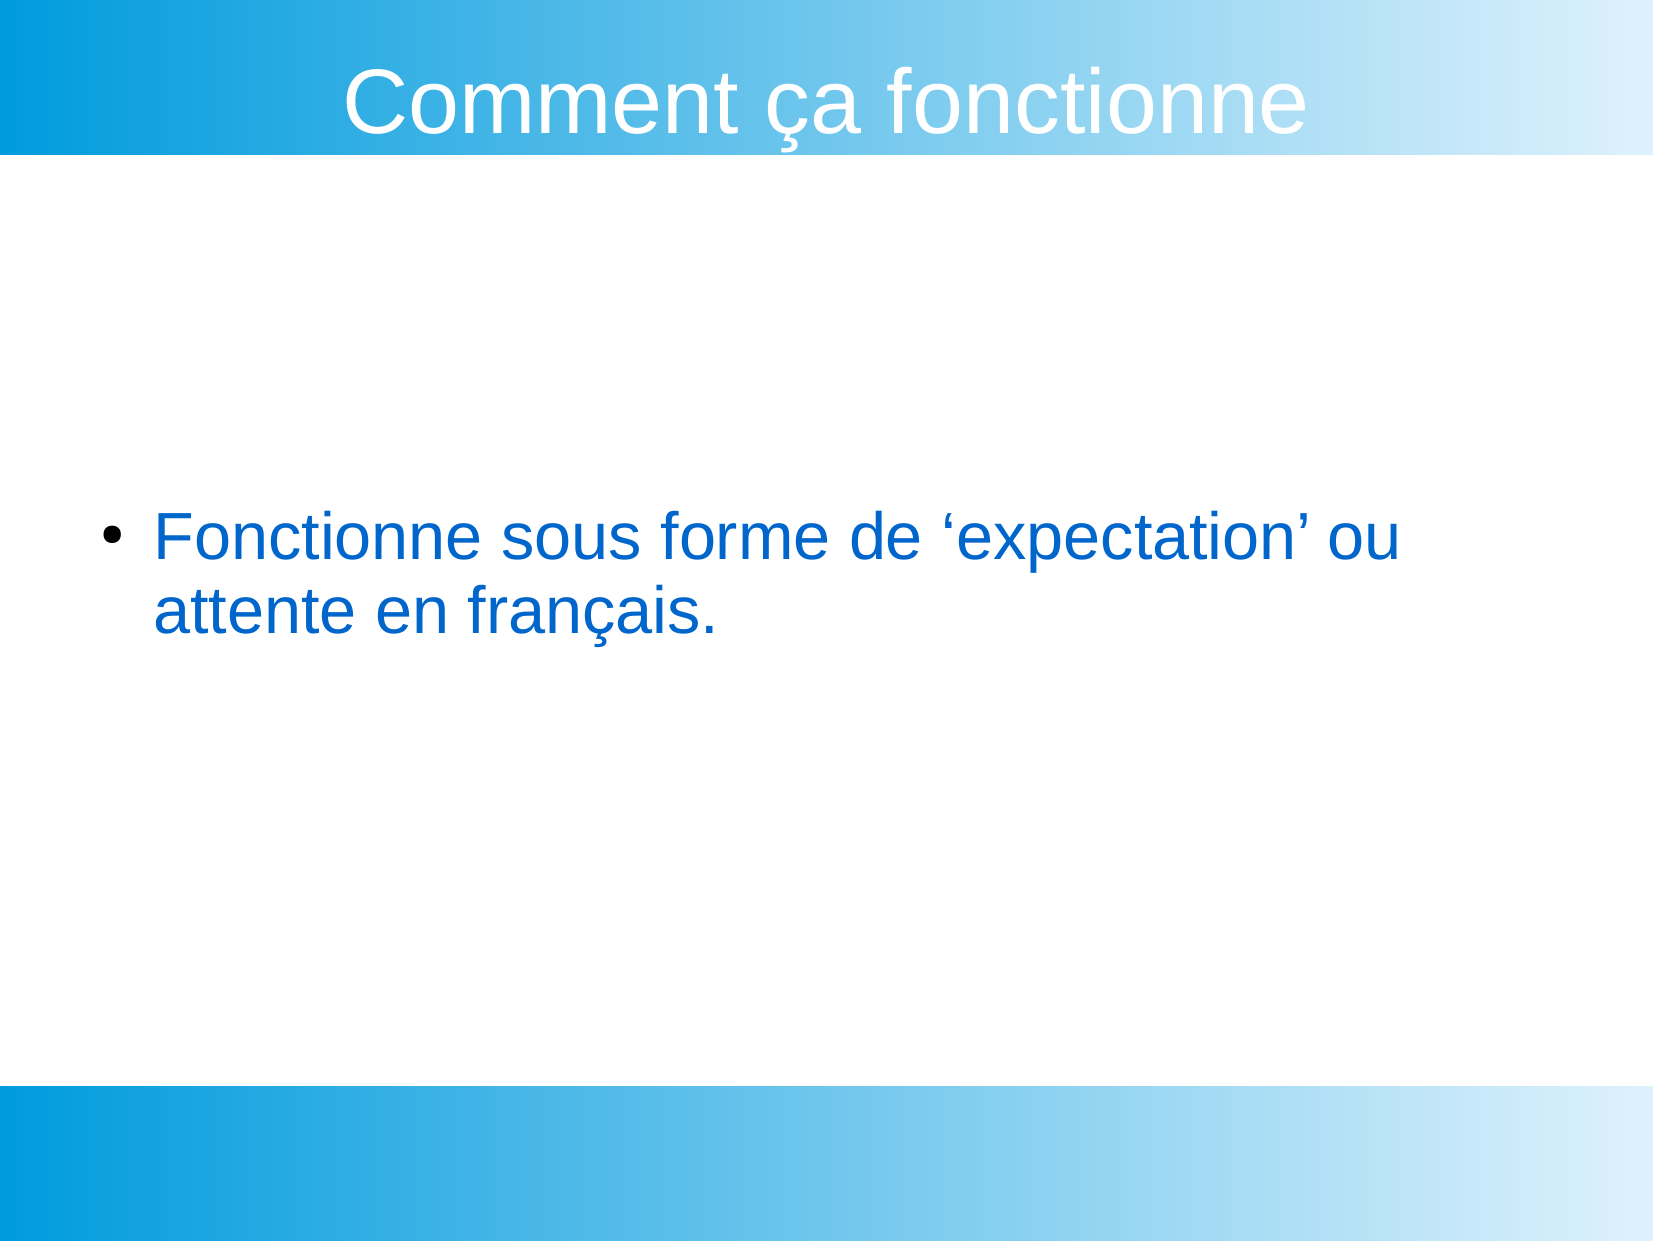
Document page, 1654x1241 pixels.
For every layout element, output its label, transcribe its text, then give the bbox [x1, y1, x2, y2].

title Comment ça fonctionne [82, 49, 1571, 155]
list Fonctionne sous forme de ‘expectation’ ou attente en français. [82, 290, 1571, 1010]
